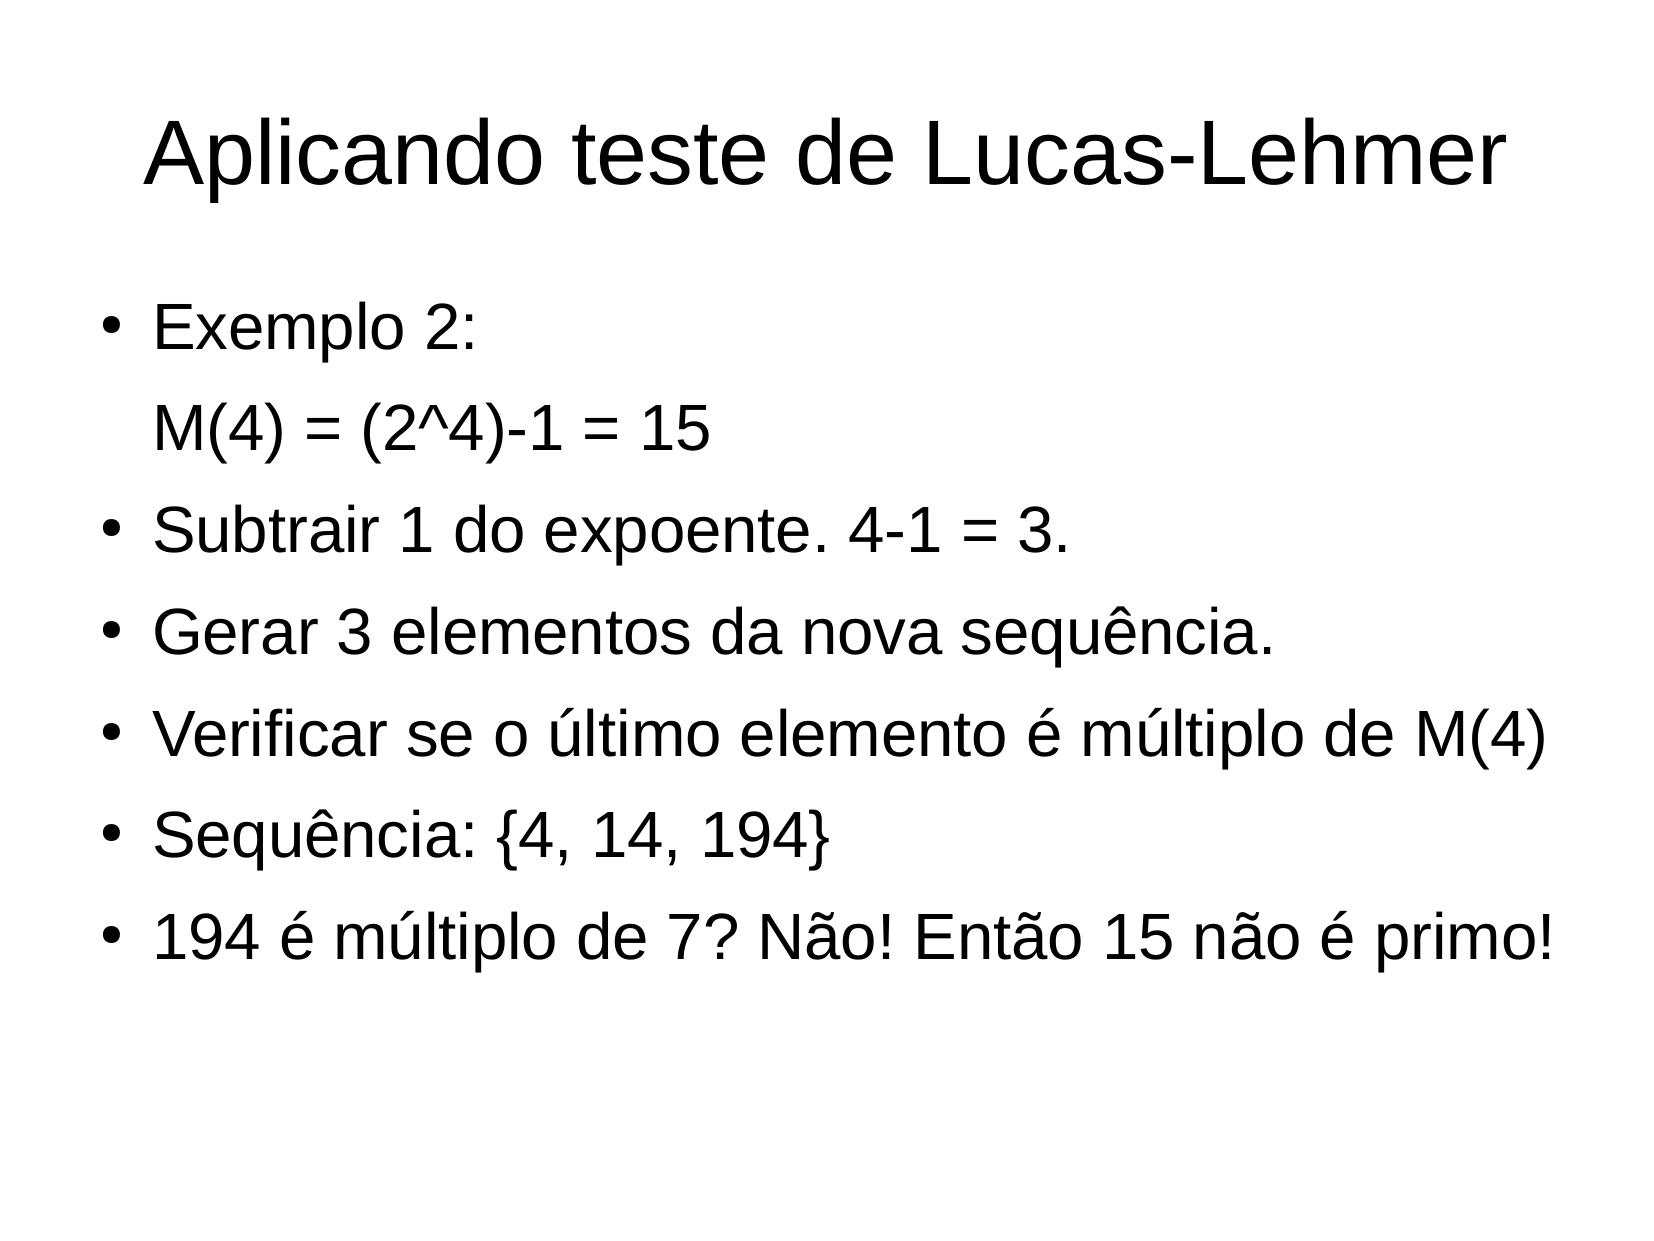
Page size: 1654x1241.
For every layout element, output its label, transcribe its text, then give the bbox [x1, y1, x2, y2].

title Aplicando teste de Lucas-Lehmer [82, 49, 1571, 257]
list Exemplo 2: M(4) = (2^4)-1 = 15 Subtrair 1 do expoente. 4-1 = 3. Gerar 3 elementos da nova sequência. Verificar se o último elemento é múltiplo de M(4) Sequência: {4, 14, 194} 194 é múltiplo de 7? Não! Então 15 não é primo! [82, 290, 1571, 1010]
